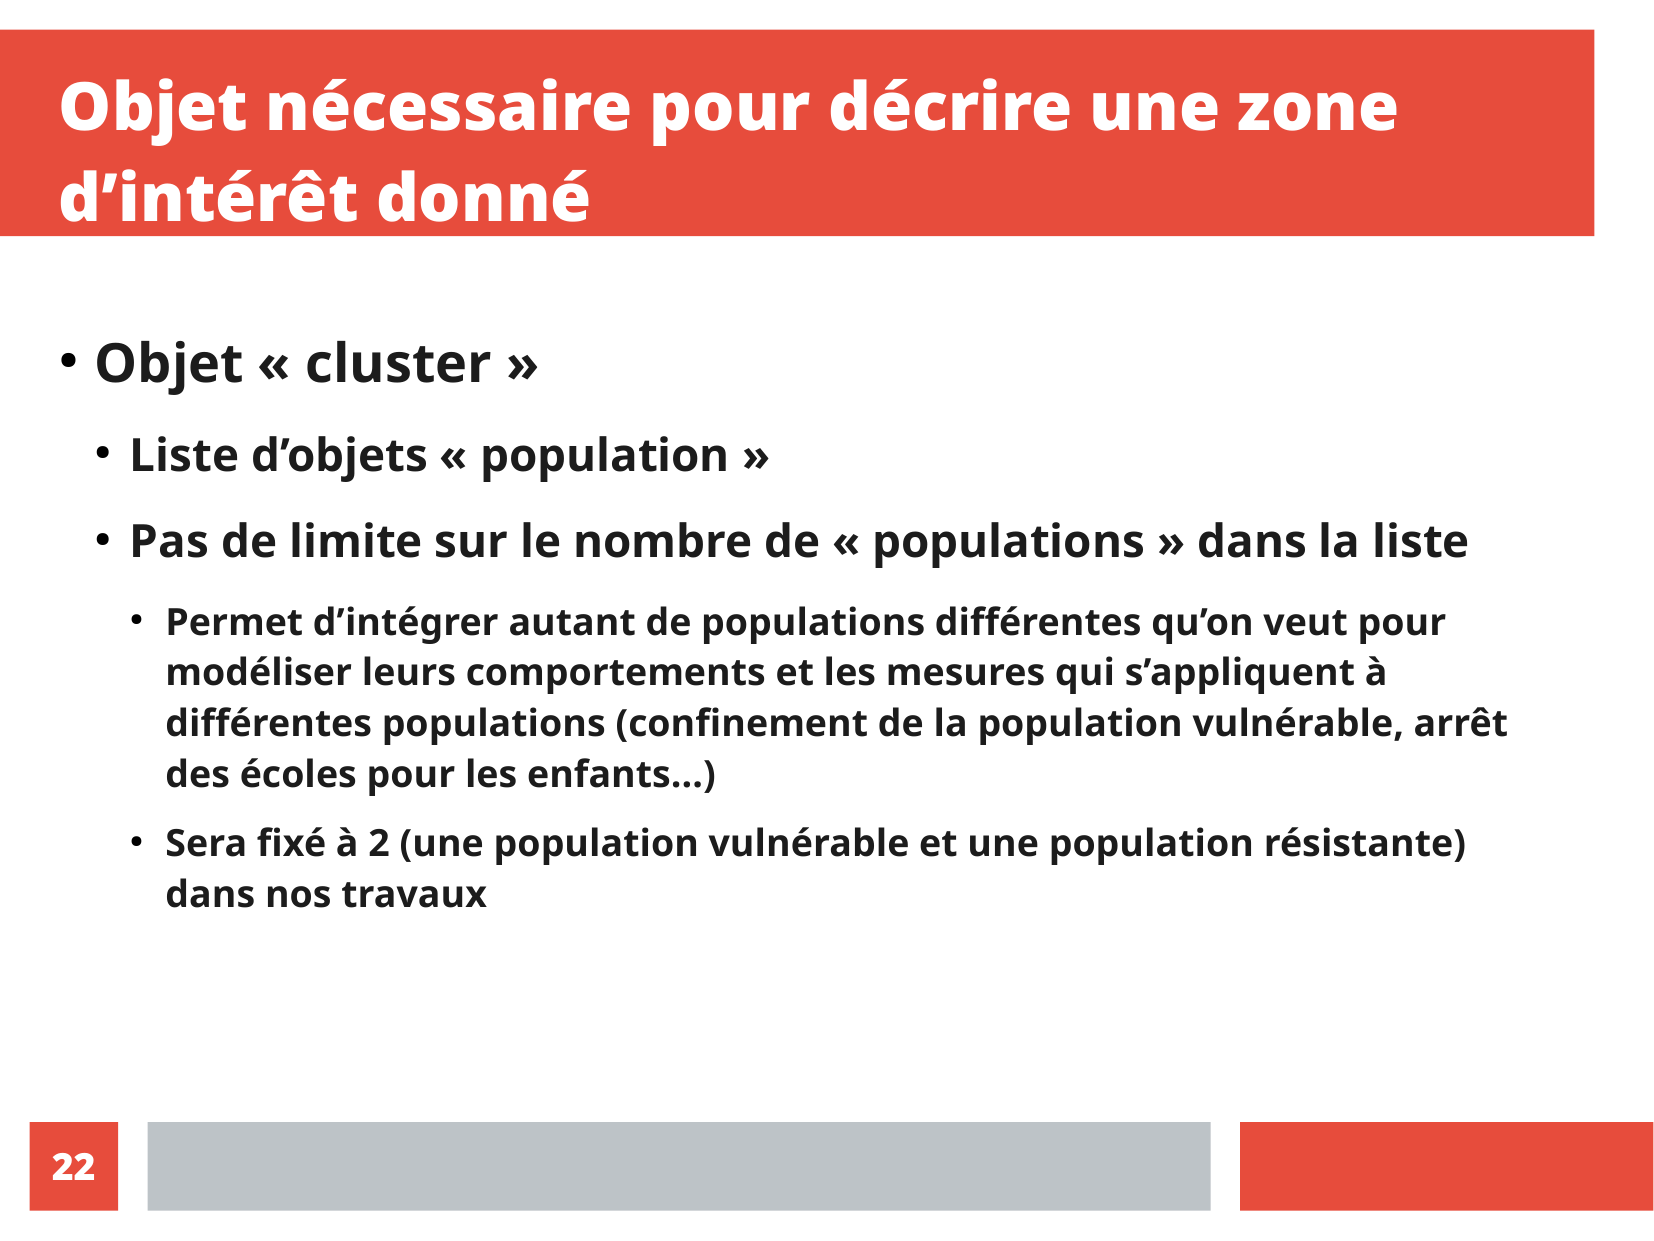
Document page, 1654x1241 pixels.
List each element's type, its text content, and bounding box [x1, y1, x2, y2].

list Objet « cluster » Liste d’objets « population » Pas de limite sur le nombre de « populations » dans la liste Permet d’intégrer autant de populations différentes qu’on veut pour modéliser leurs comportements et les mesures qui s’appliquent à différentes populations (confinement de la population vulnérable, arrêt des écoles pour les enfants...) Sera fixé à 2 (une population vulnérable et une population résistante) dans nos travaux [59, 324, 1565, 1093]
title Objet nécessaire pour décrire une zone d’intérêt donné [59, 59, 1595, 207]
